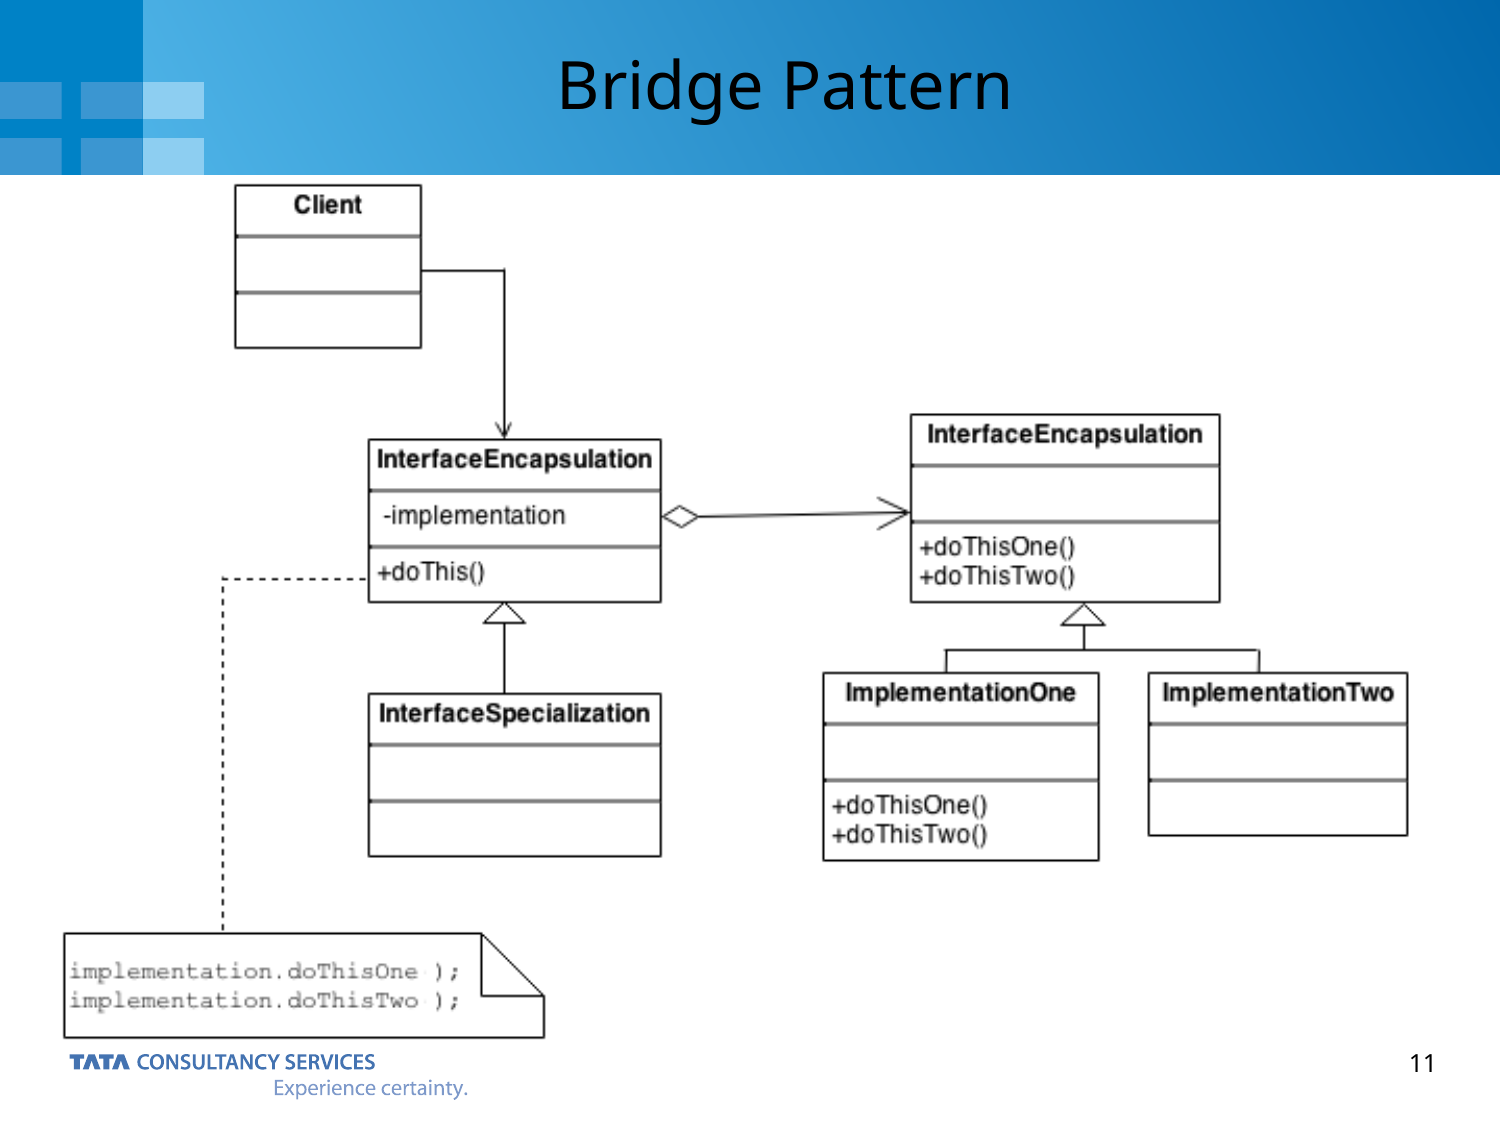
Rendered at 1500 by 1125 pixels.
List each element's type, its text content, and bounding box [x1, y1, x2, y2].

picture [43, 164, 1411, 1058]
text_box Bridge Pattern [224, 11, 1347, 154]
